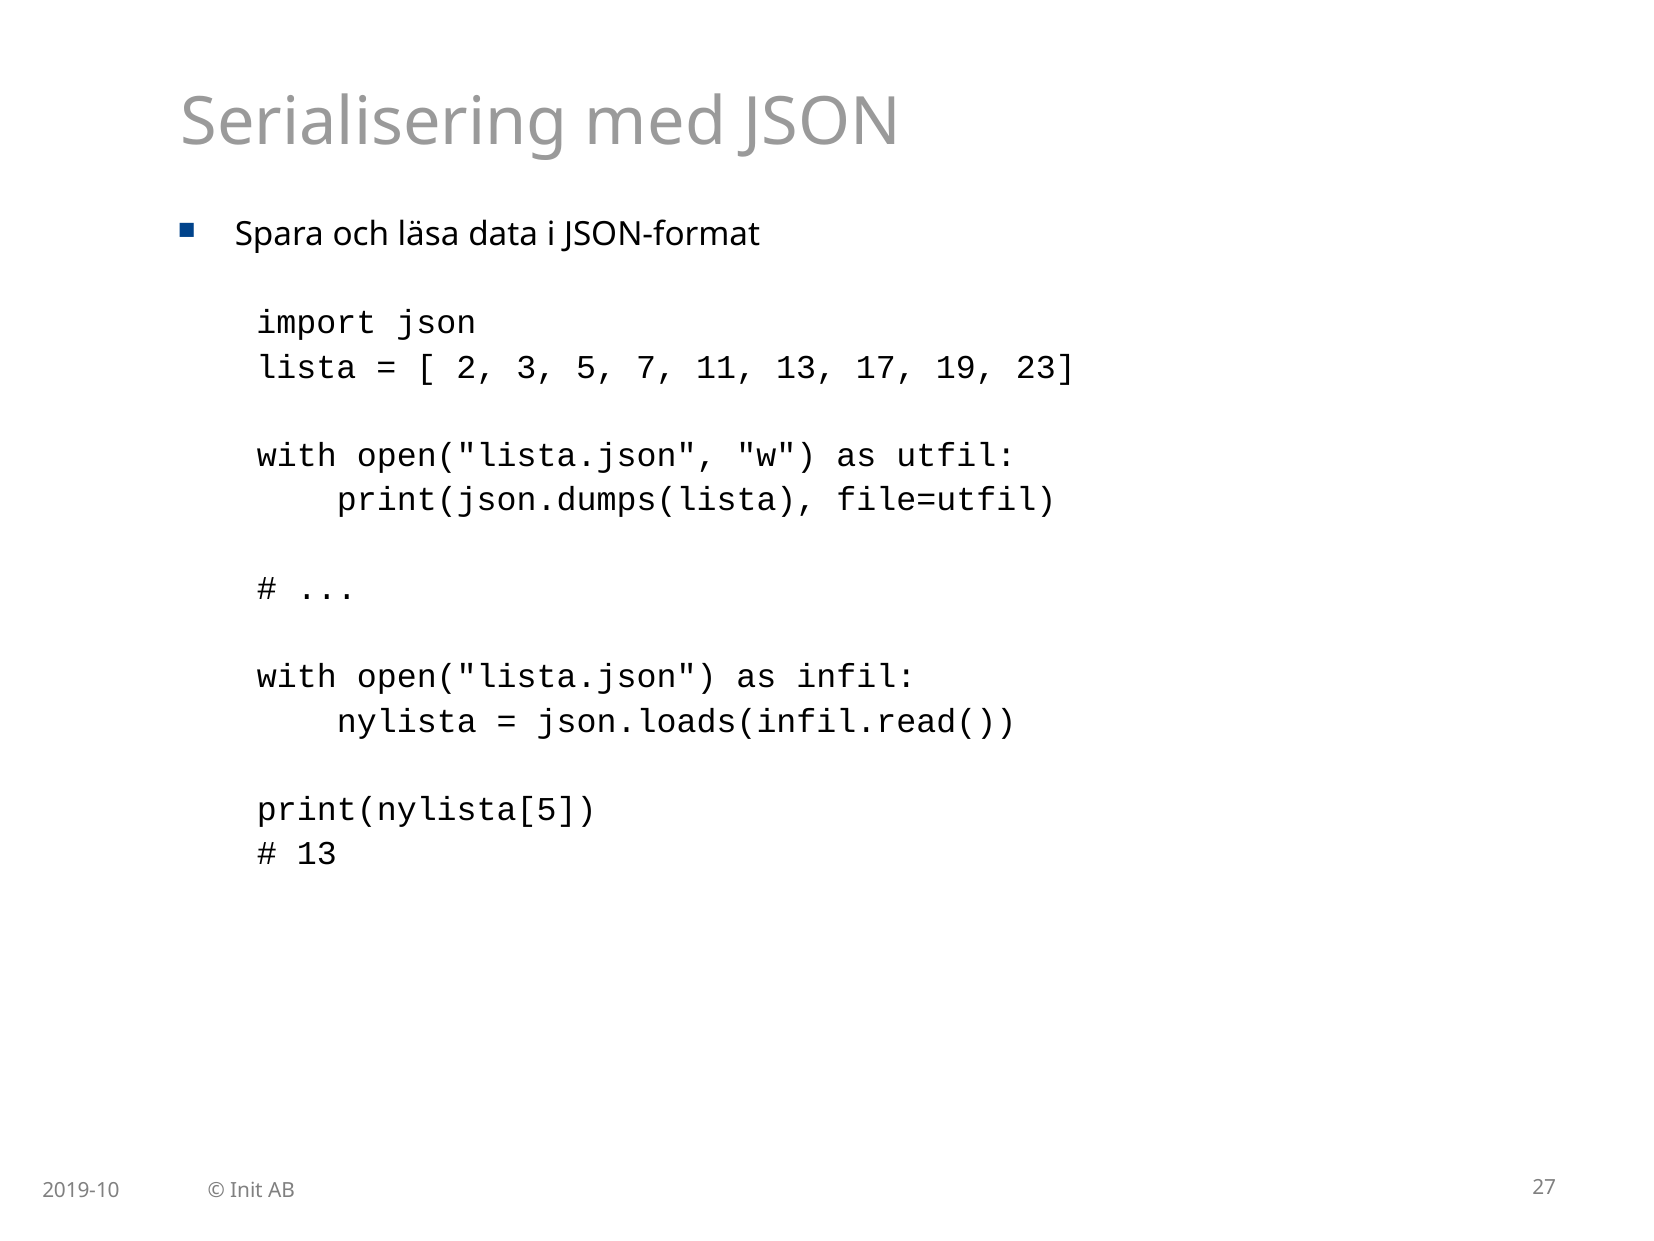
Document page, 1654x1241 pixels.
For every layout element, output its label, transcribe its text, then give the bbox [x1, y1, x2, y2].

text_box © Init AB [192, 1143, 1461, 1210]
text_box Serialisering med JSON [165, 0, 1489, 166]
text_box Spara och läsa data i JSON-format import json lista = [ 2, 3, 5, 7, 11, 13, 17, 19, 23] with open("lista.json", "w") as utfil: print(json.dumps(lista), file=utfil) # ... with open("lista.json") as infil: nylista = json.loads(infil.read()) print(nylista[5]) # 13 [165, 209, 1489, 1061]
text_box 2019-10 [27, 1143, 166, 1210]
text_box <nummer> [1488, 1143, 1571, 1210]
